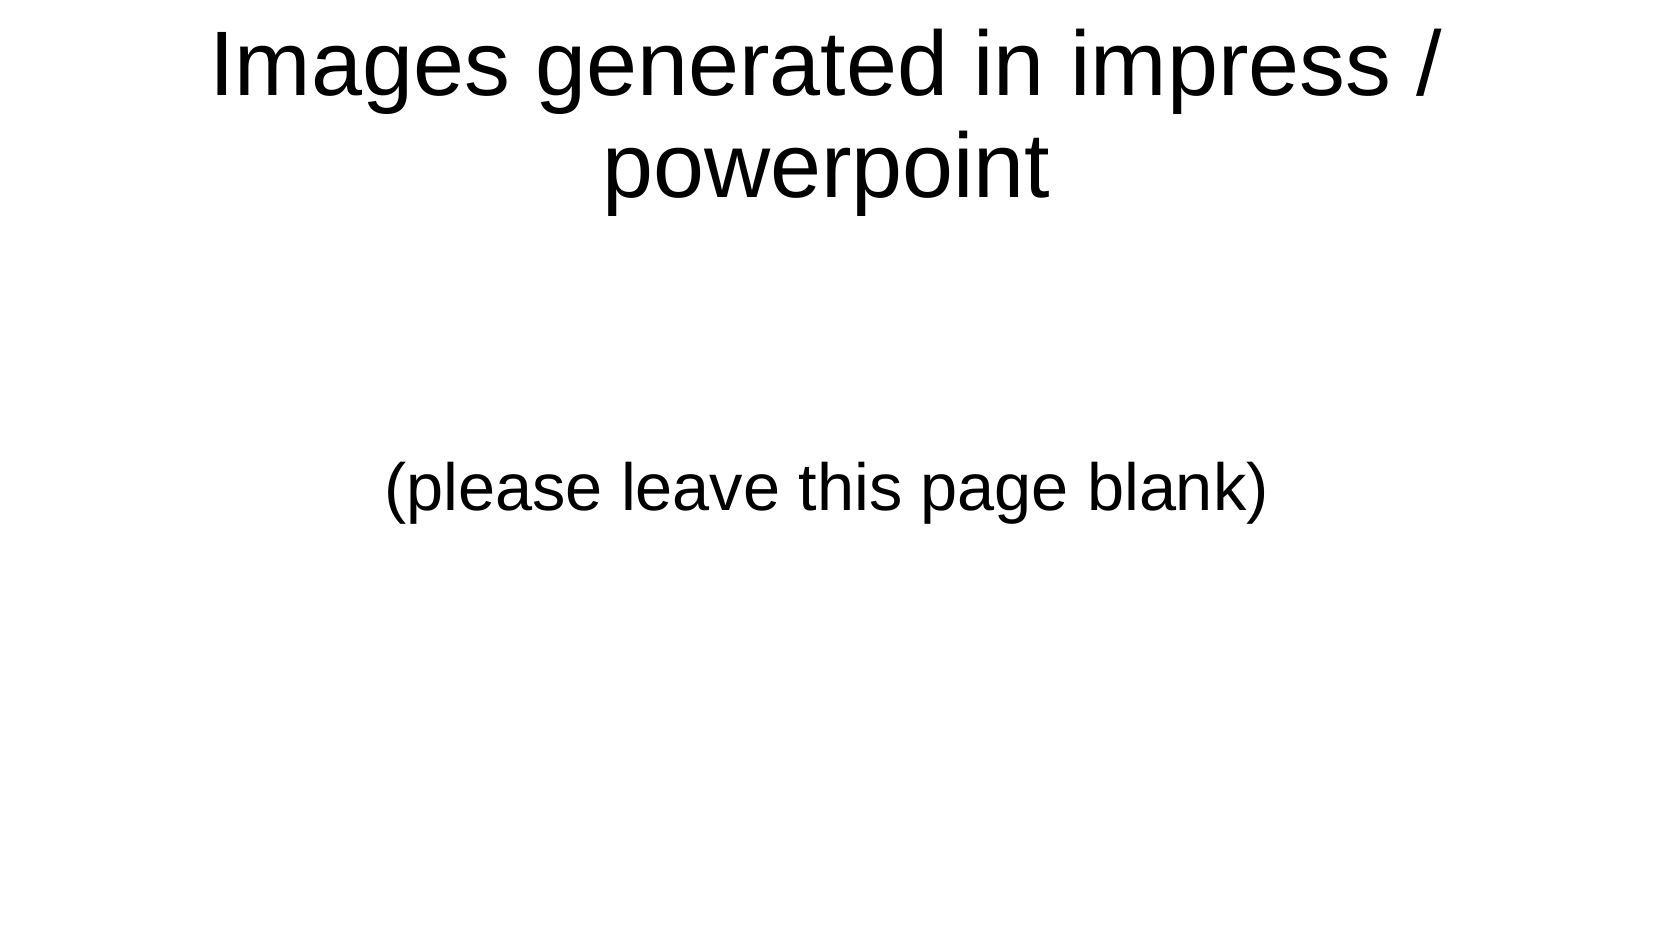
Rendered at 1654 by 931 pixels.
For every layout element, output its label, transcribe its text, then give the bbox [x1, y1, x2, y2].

title Images generated in impress / powerpoint [82, 12, 1571, 217]
subtitle (please leave this page blank) [82, 217, 1571, 758]
